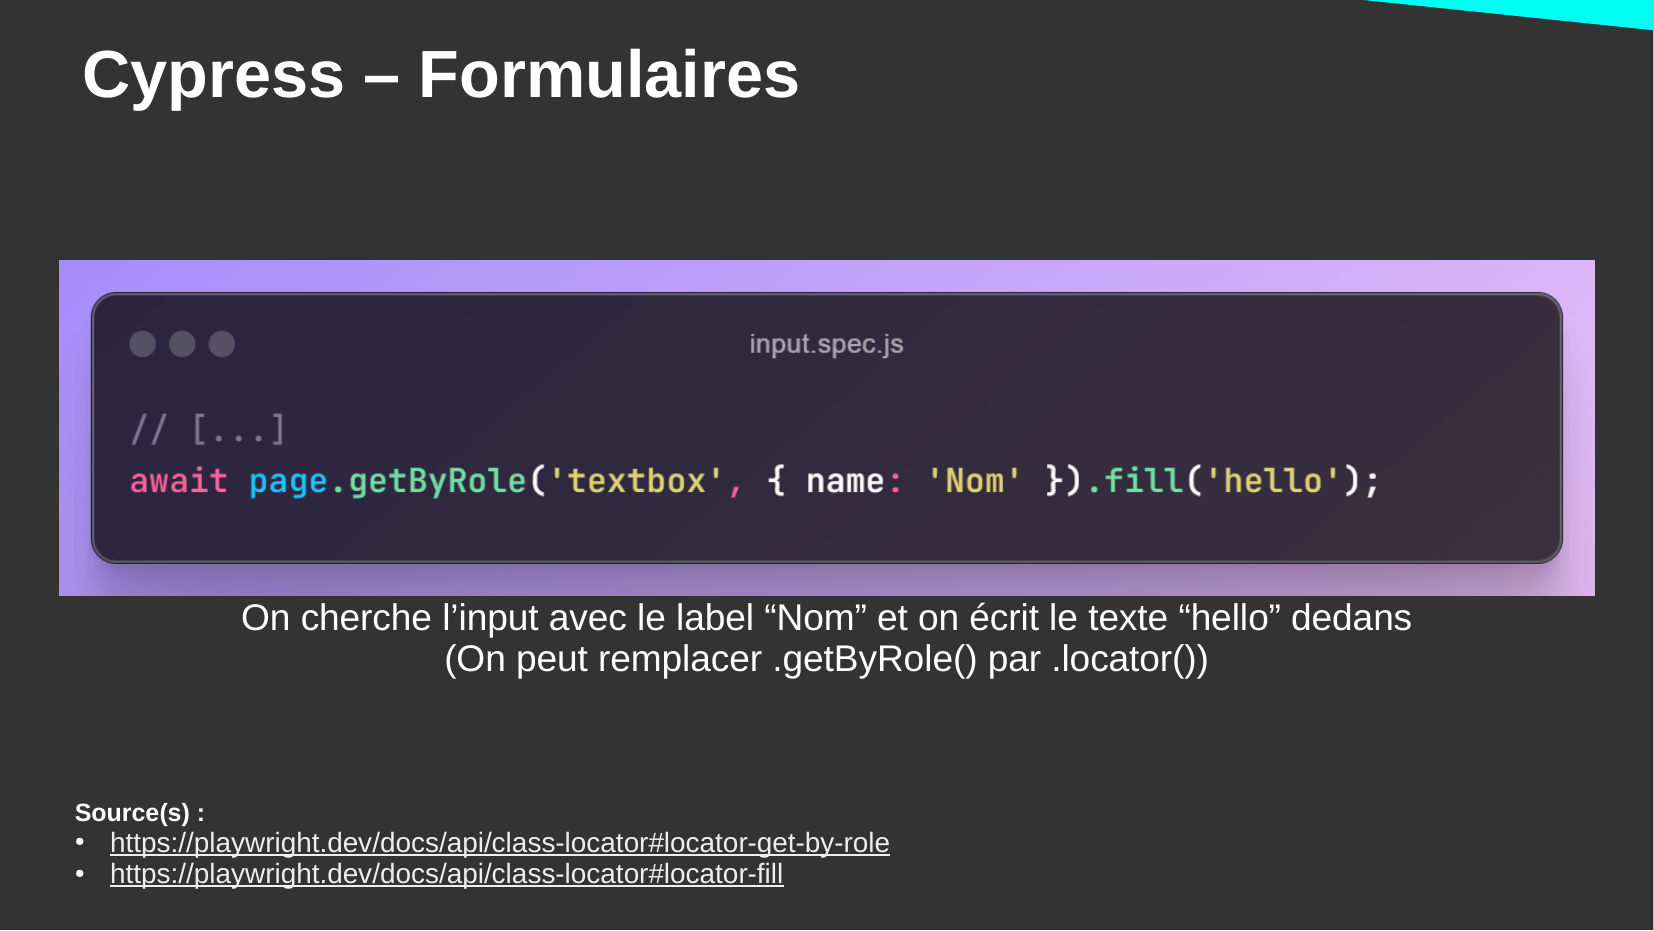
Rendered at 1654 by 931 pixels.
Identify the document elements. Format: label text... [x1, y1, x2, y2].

picture [59, 260, 1595, 596]
text_box Source(s) : https://playwright.dev/docs/api/class-locator#locator-get-by-role https://playwright.dev/docs/api/class-locator#locator-fill [60, 791, 1546, 898]
text_box [1363, 0, 1654, 31]
title Cypress – Formulaires [82, 37, 1158, 112]
list On cherche l’input avec le label “Nom” et on écrit le texte “hello” dedans (On peut remplacer .getByRole() par .locator()) [165, 596, 1489, 680]
